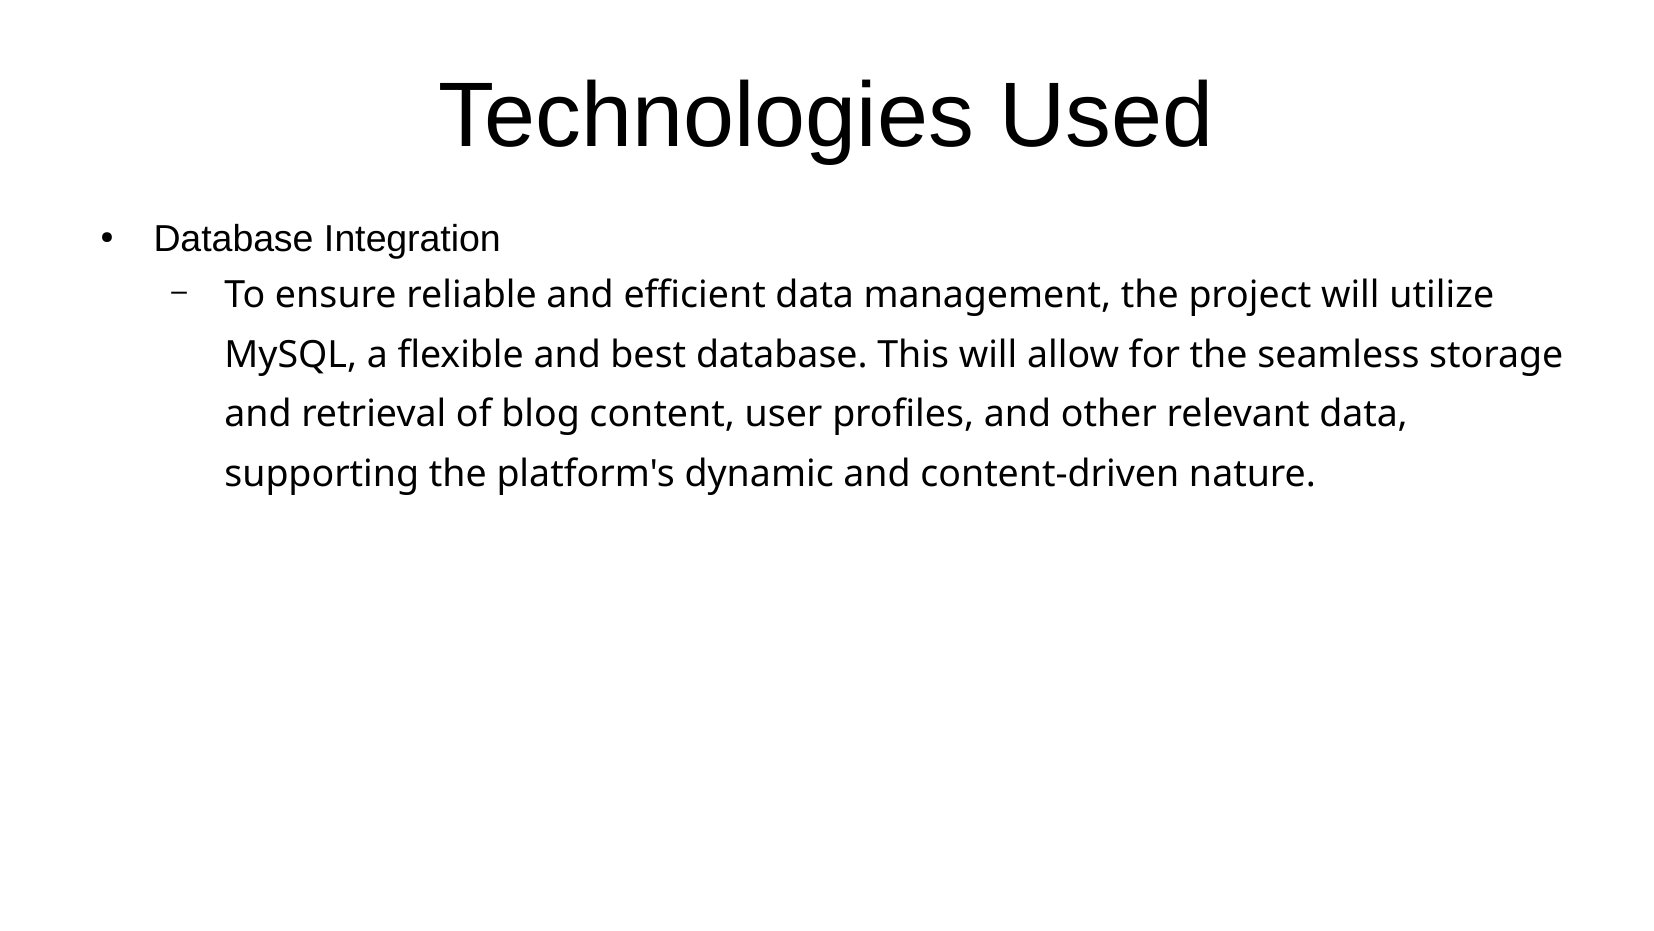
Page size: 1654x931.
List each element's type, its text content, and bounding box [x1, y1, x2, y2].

title Technologies Used [82, 37, 1571, 193]
list Database Integration To ensure reliable and efficient data management, the project will utilize MySQL, a flexible and best database. This will allow for the seamless storage and retrieval of blog content, user profiles, and other relevant data, supporting the platform's dynamic and content-driven nature. [82, 217, 1571, 758]
